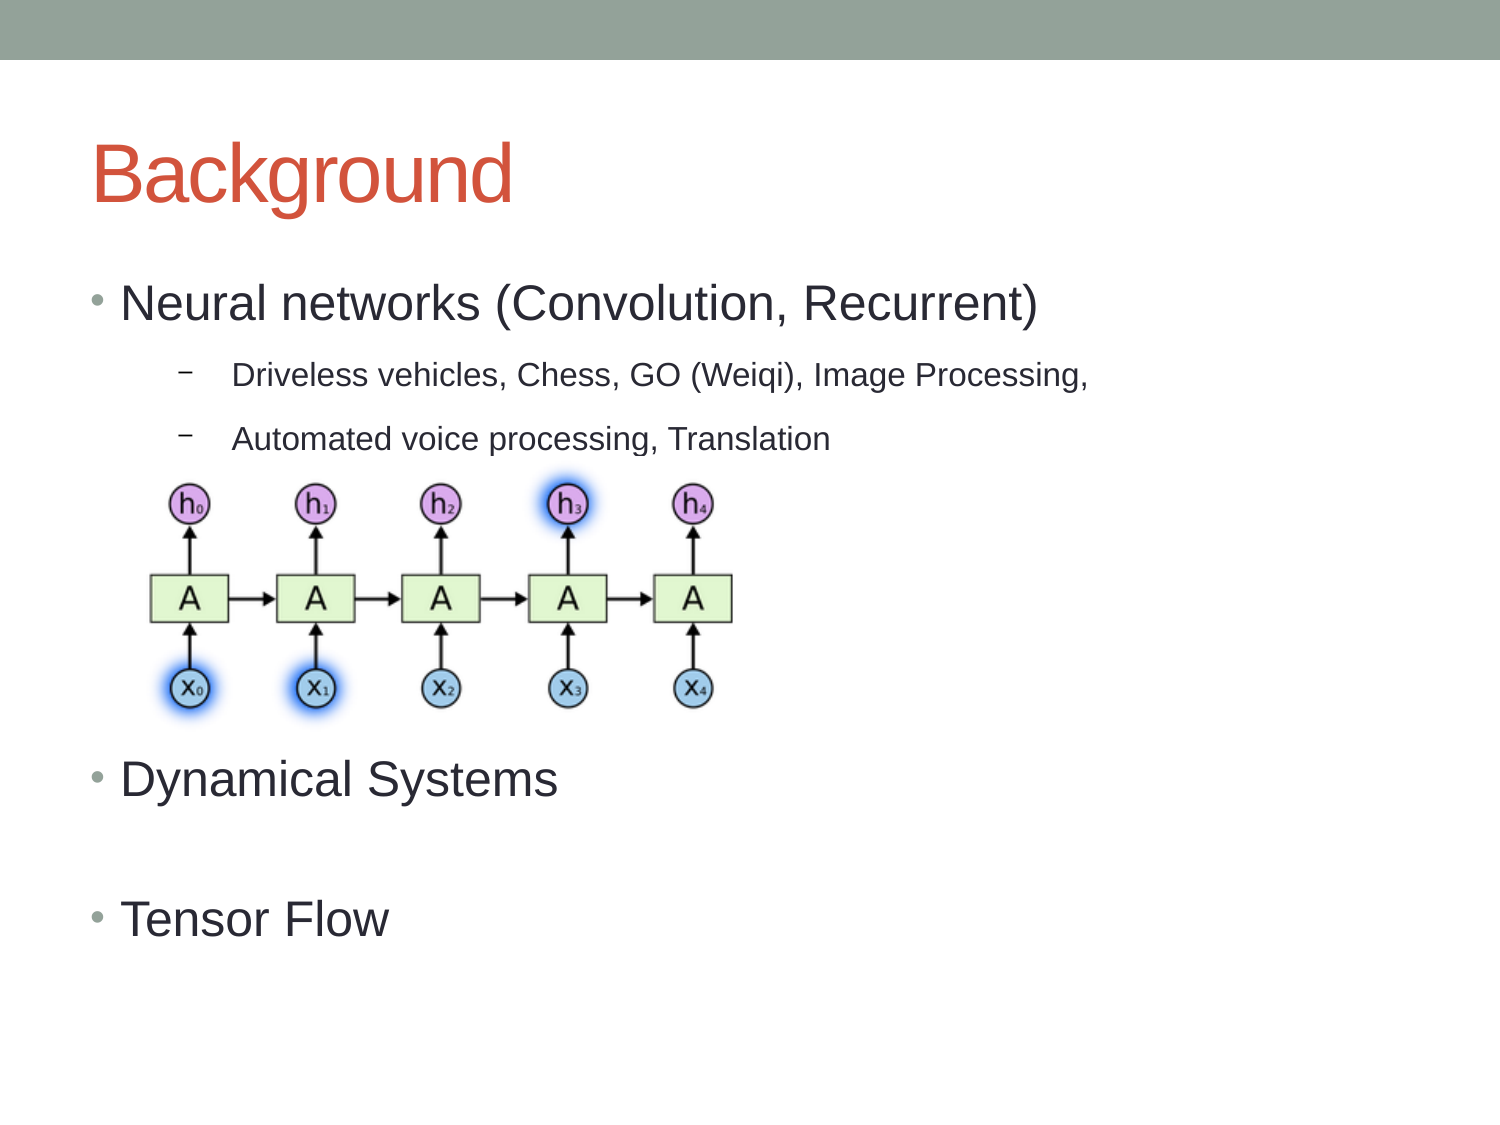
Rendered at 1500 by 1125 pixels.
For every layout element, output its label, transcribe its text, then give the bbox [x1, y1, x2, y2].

list Neural networks (Convolution, Recurrent) Driveless vehicles, Chess, GO (Weiqi), Image Processing, Automated voice processing, Translation Dynamical Systems Tensor Flow [75, 262, 1425, 1063]
picture [120, 456, 786, 751]
title Background [75, 87, 1425, 250]
